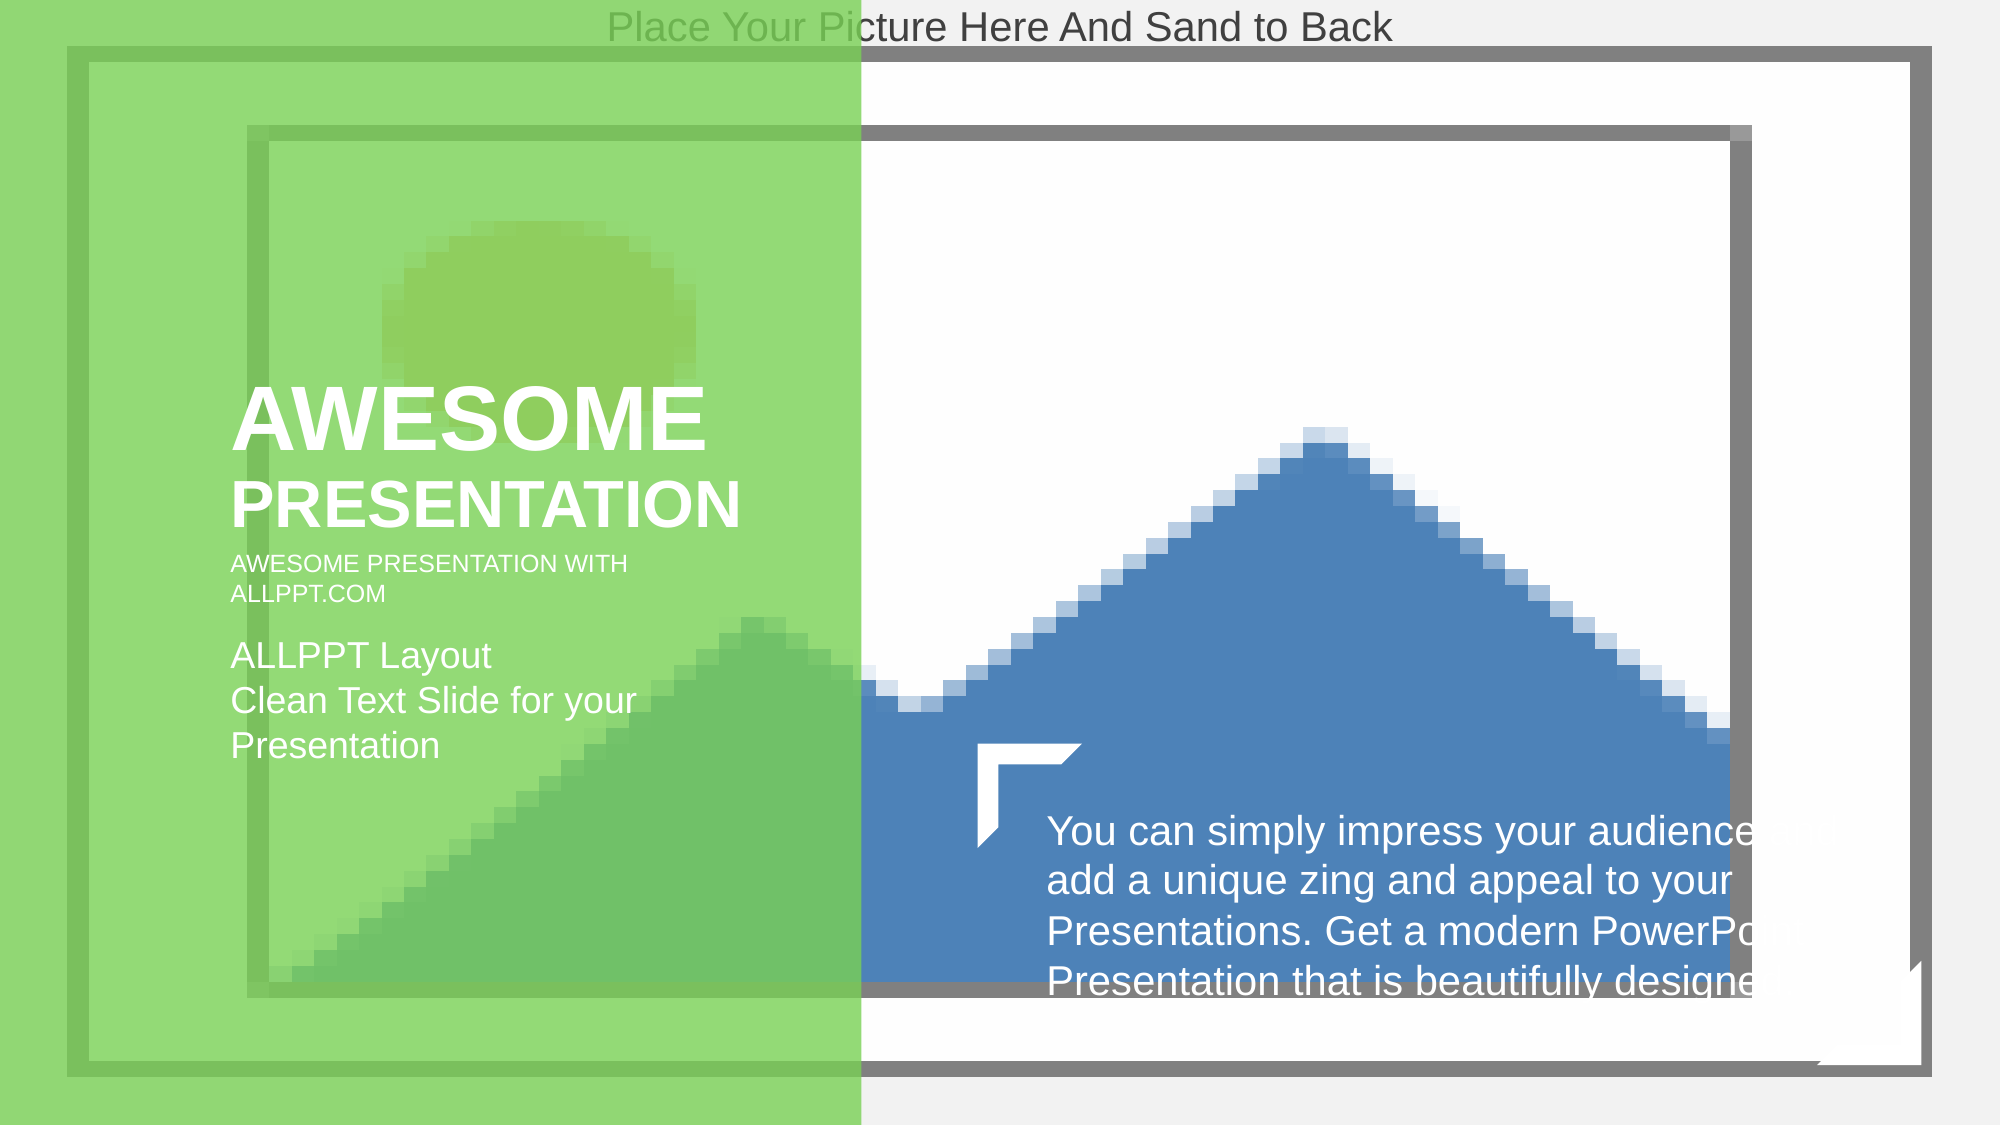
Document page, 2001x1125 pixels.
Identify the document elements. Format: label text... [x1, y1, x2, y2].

text_box AWESOME [215, 351, 779, 453]
text_box ALLPPT Layout Clean Text Slide for your Presentation [215, 623, 779, 774]
text_box [0, 0, 862, 1125]
text_box [977, 743, 1083, 849]
text_box [1816, 960, 1922, 1066]
text_box AWESOME PRESENTATION WITH ALLPPT.COM [215, 540, 779, 615]
text_box PRESENTATION [215, 453, 779, 540]
text_box You can simply impress your audience and add a unique zing and appeal to your Presentations. Get a modern PowerPoint Presentation that is beautifully designed. [1031, 795, 1869, 1011]
picture [862, 0, 2000, 1125]
